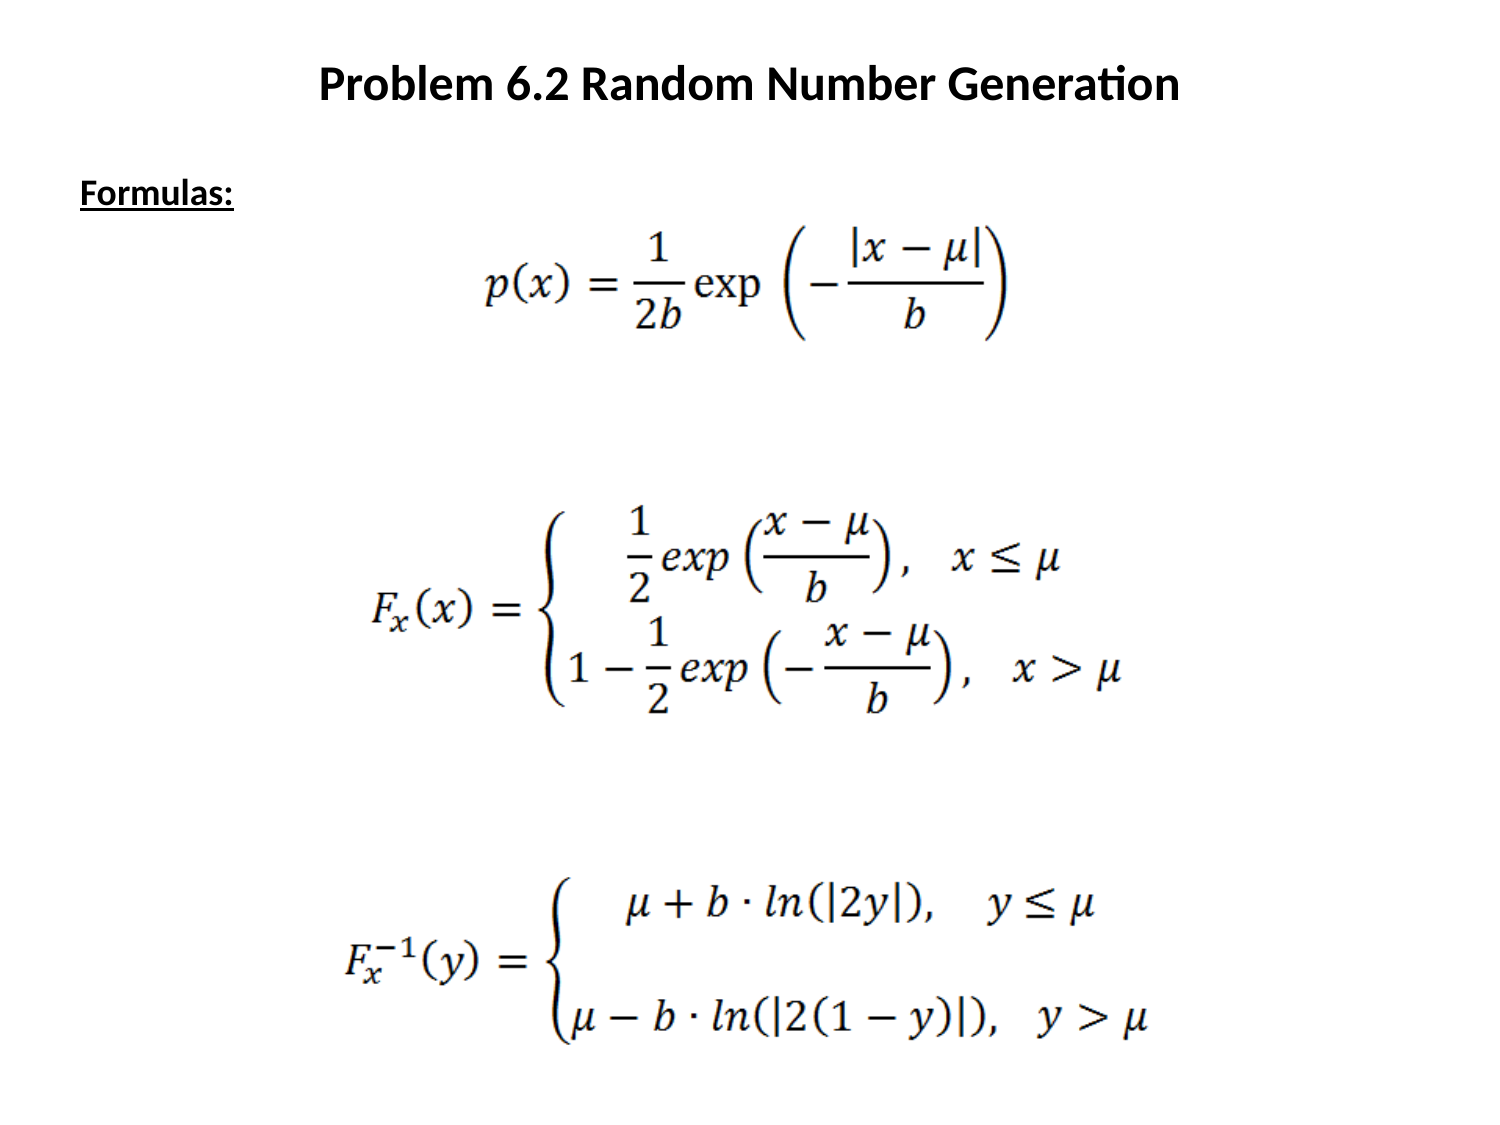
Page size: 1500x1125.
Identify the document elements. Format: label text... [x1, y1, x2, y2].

text_box Formulas: [64, 160, 250, 221]
picture [313, 177, 1211, 1120]
text_box Problem 6.2 Random Number Generation [0, 42, 1500, 118]
